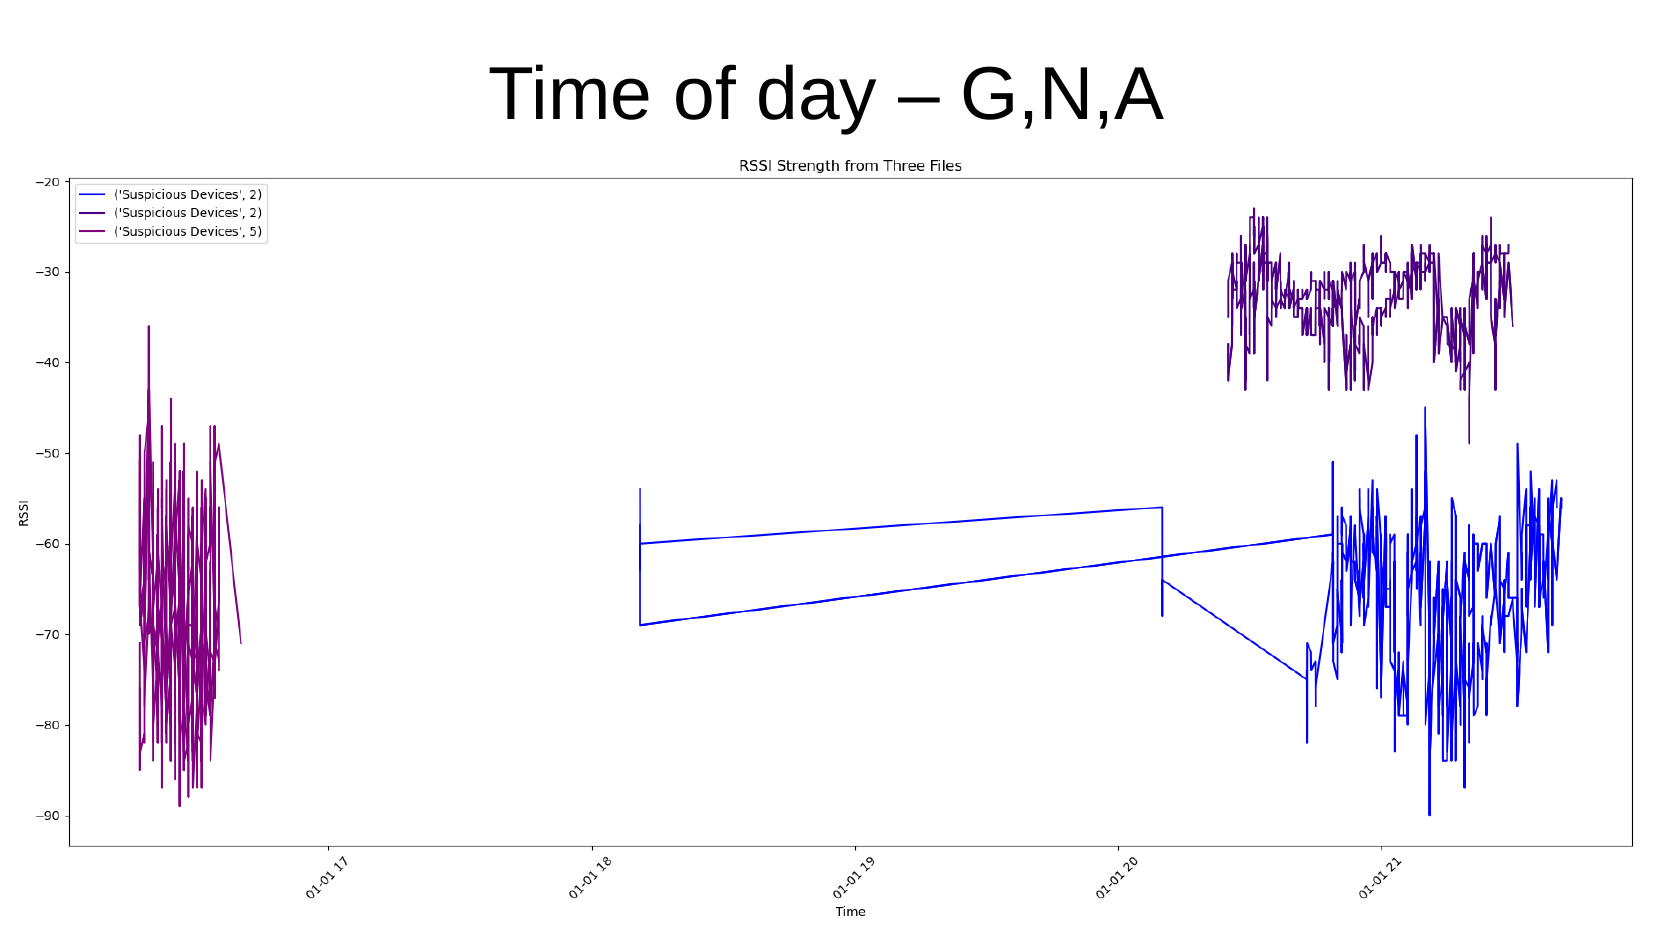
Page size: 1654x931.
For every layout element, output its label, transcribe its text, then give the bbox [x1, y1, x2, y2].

title Time of day – G,N,A [82, 37, 1571, 151]
picture [0, 149, 1651, 927]
